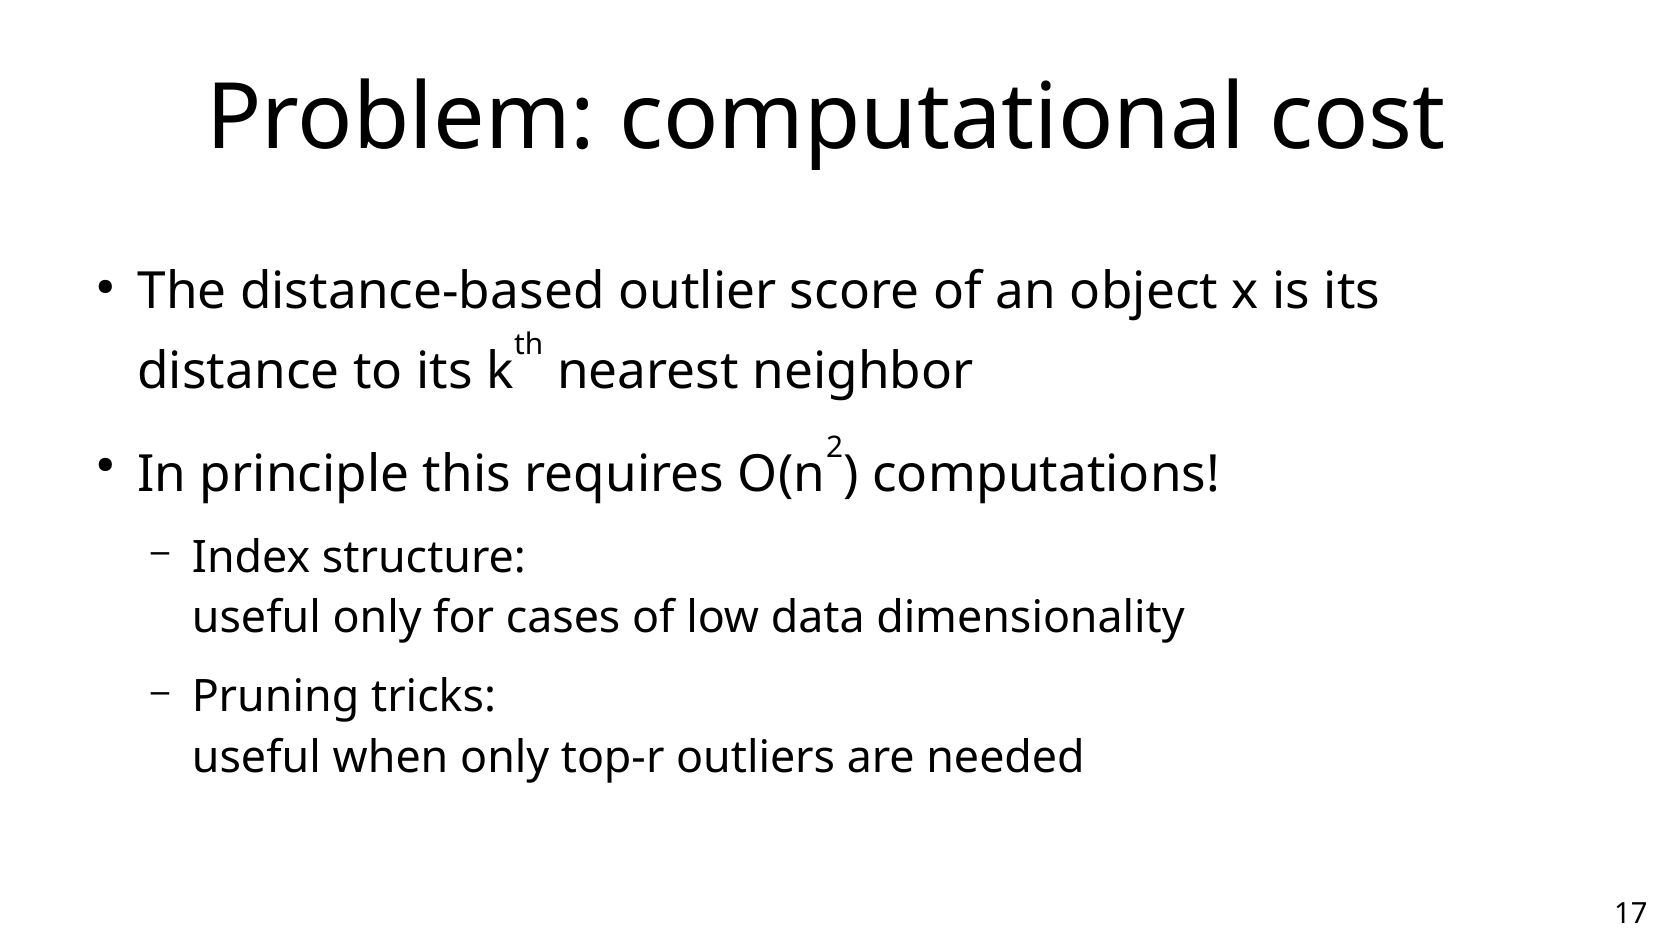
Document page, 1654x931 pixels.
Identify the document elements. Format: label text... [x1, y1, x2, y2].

list The distance-based outlier score of an object x is its distance to its kth nearest neighbor In principle this requires O(n2) computations! Index structure: useful only for cases of low data dimensionality Pruning tricks: useful when only top-r outliers are needed [82, 253, 1571, 793]
title Problem: computational cost [82, 1, 1571, 226]
